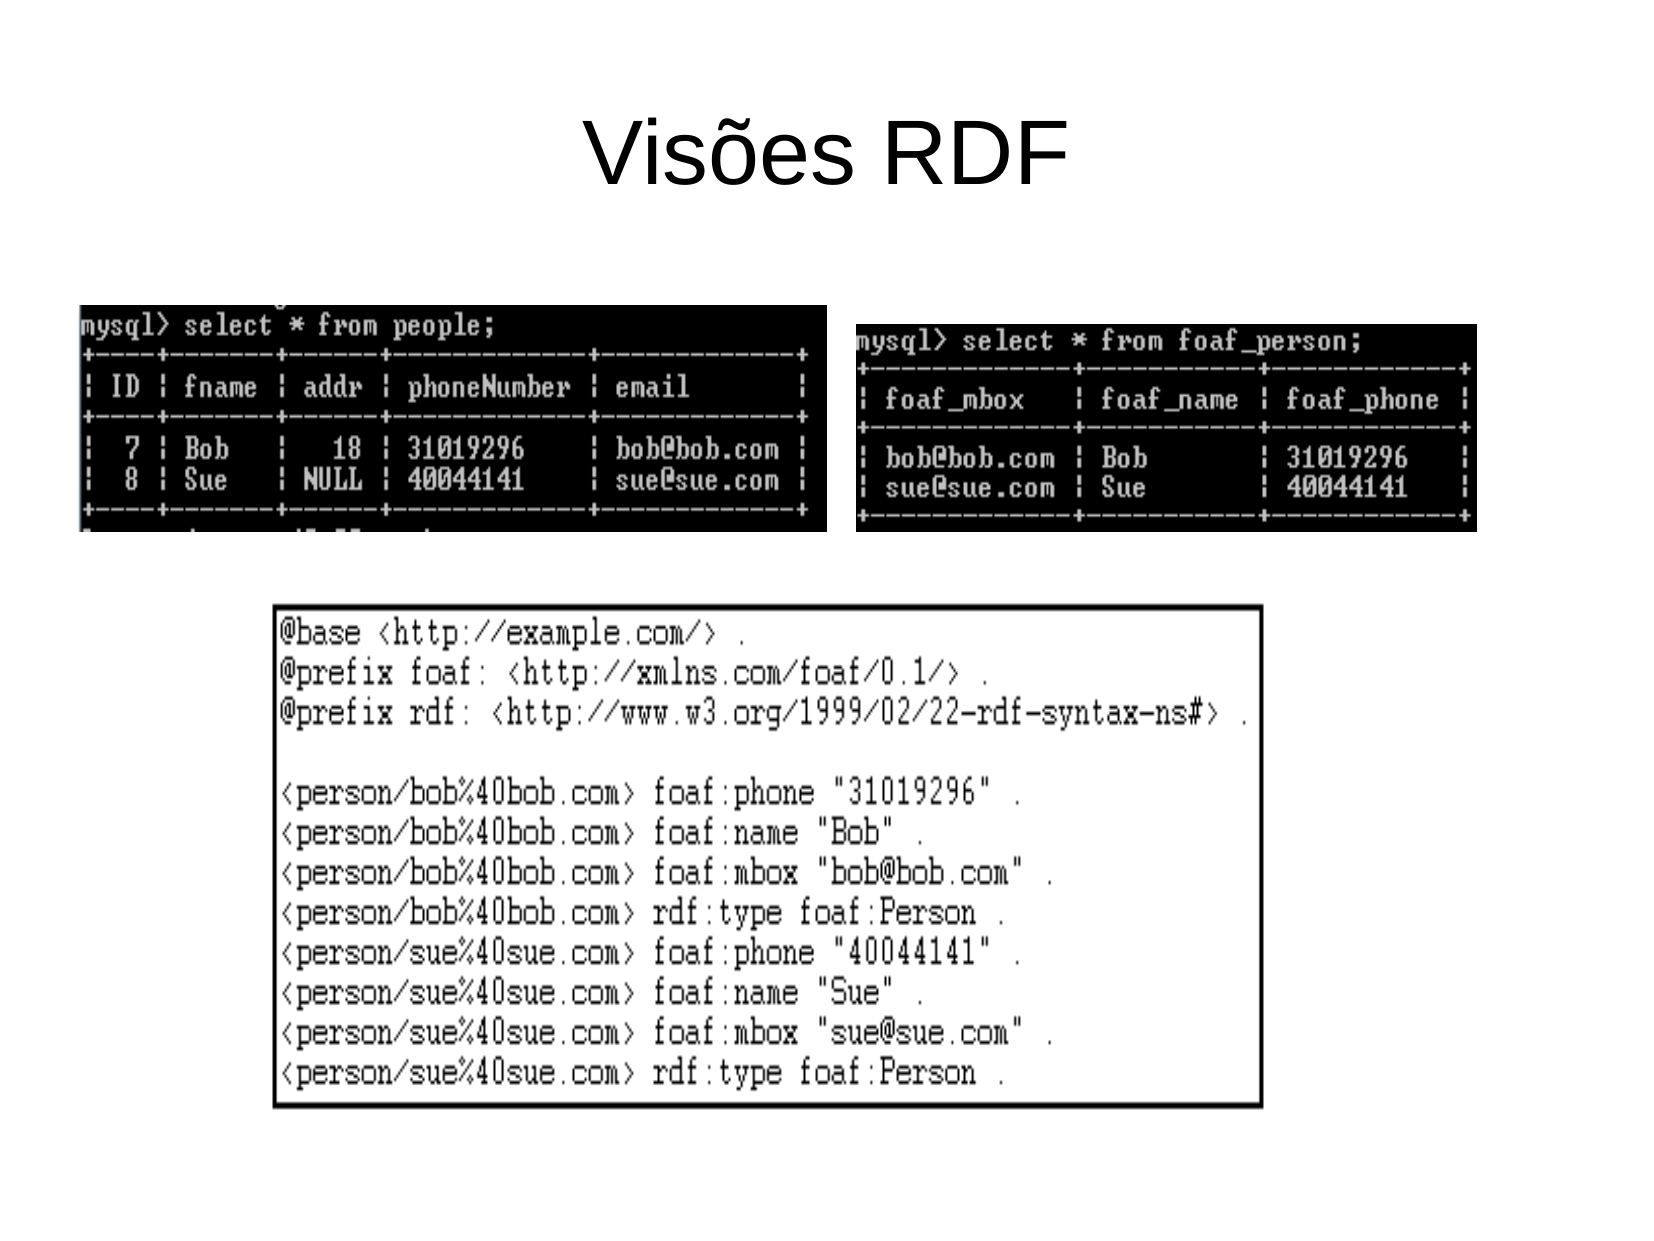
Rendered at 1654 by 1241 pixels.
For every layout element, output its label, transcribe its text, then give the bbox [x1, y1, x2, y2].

picture [265, 590, 1270, 1123]
title Visões RDF [82, 49, 1571, 257]
picture [856, 324, 1477, 532]
picture [78, 305, 827, 532]
